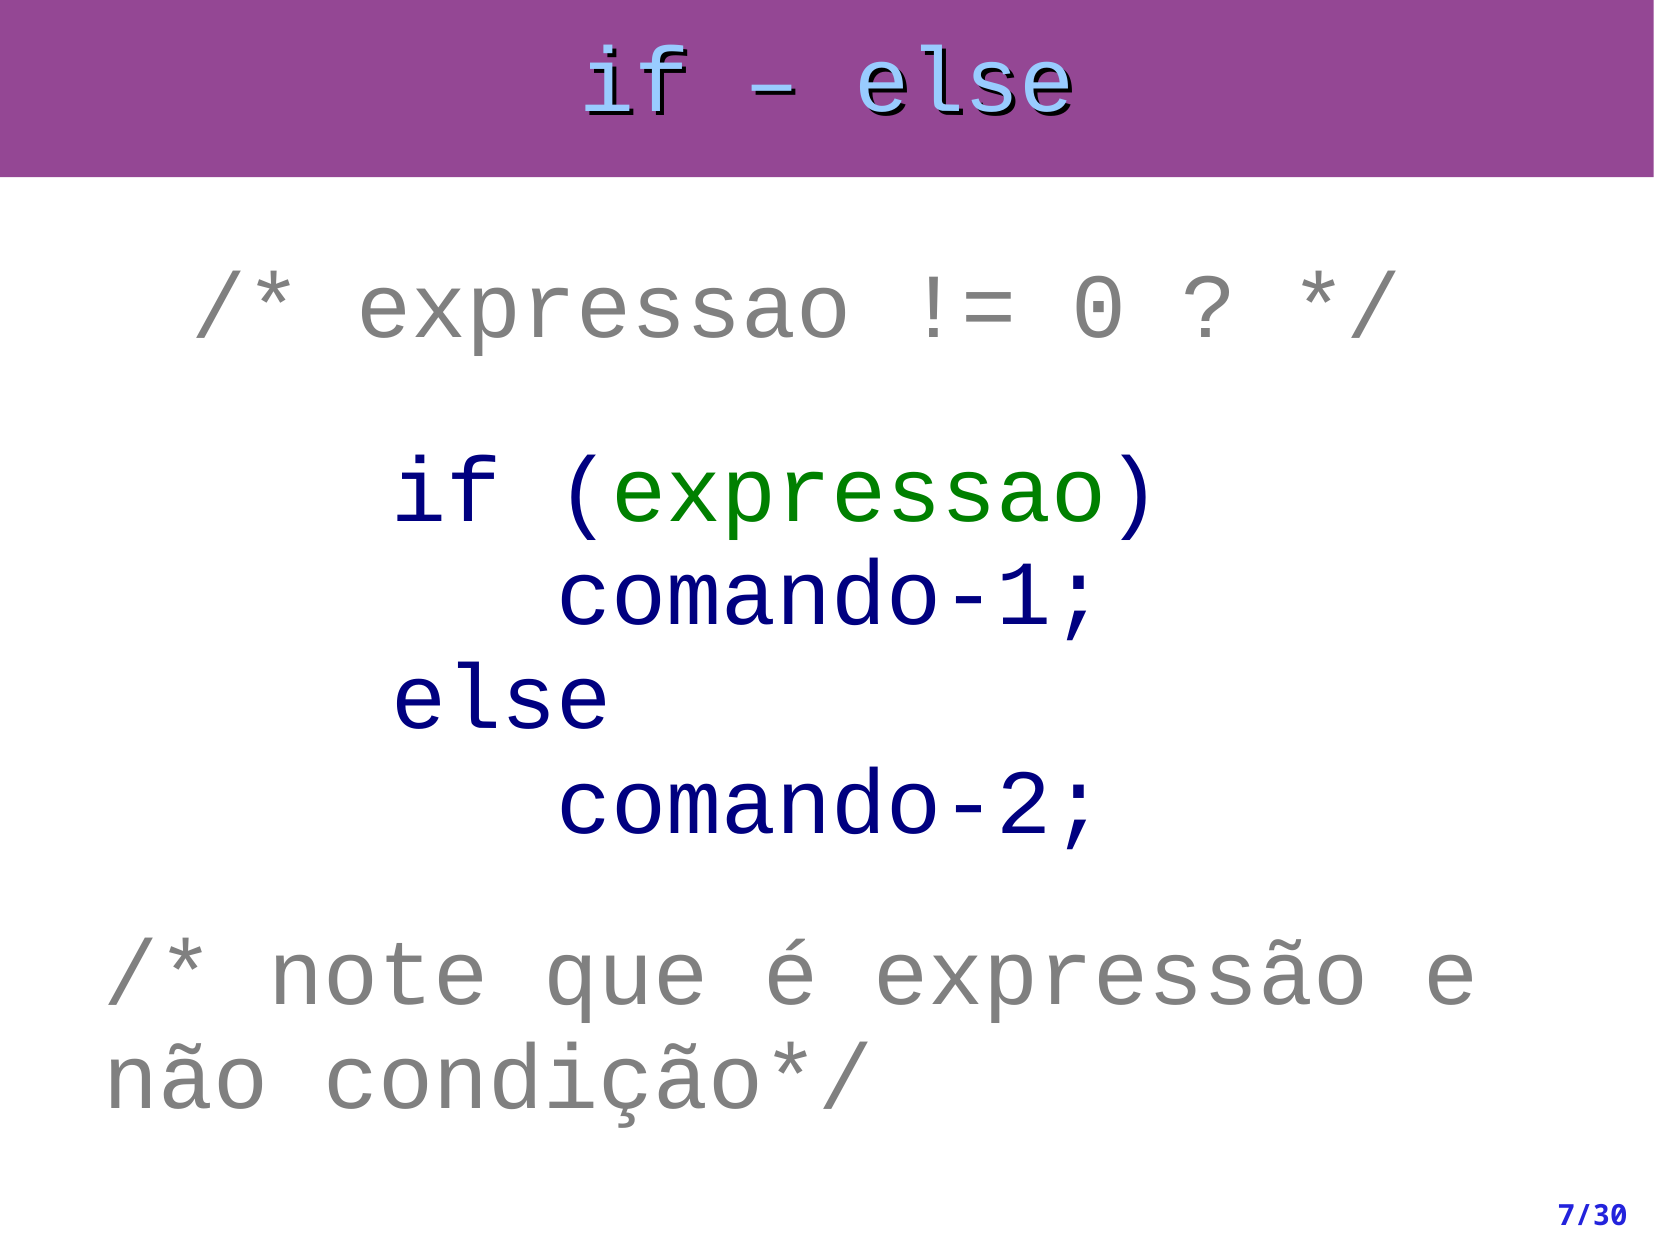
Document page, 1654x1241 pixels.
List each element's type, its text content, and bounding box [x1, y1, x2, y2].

text_box if (expressao) comando-1; else comando-2; [360, 432, 1276, 904]
text_box /* expressao != 0 ? */ [177, 253, 1447, 373]
title if – else [82, 0, 1571, 176]
text_box /* note que é expressão e não condição*/ [88, 920, 1625, 1170]
